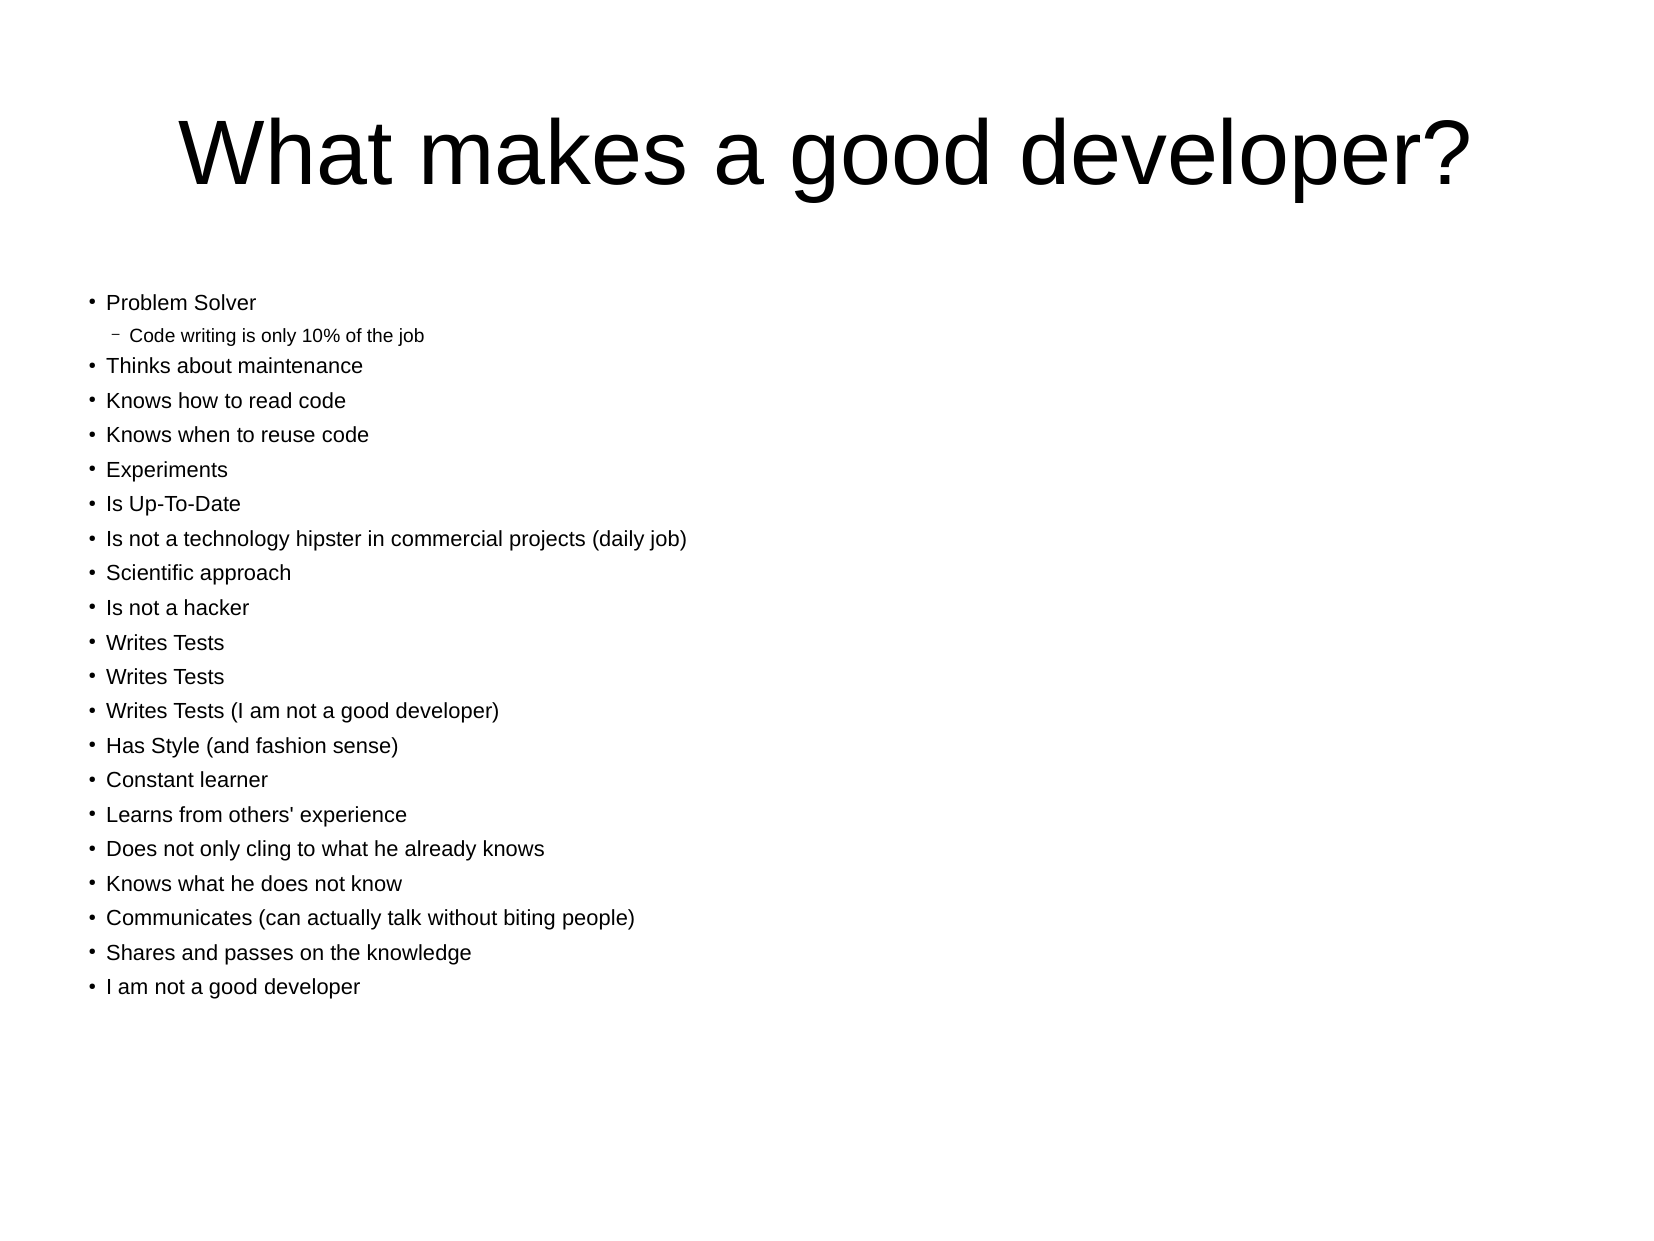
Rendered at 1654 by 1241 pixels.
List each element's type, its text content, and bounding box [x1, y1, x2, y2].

title What makes a good developer? [82, 49, 1571, 257]
list Problem Solver Code writing is only 10% of the job Thinks about maintenance Knows how to read code Knows when to reuse code Experiments Is Up-To-Date Is not a technology hipster in commercial projects (daily job) Scientific approach Is not a hacker Writes Tests Writes Tests Writes Tests (I am not a good developer) Has Style (and fashion sense) Constant learner Learns from others' experience Does not only cling to what he already knows Knows what he does not know Communicates (can actually talk without biting people) Shares and passes on the knowledge I am not a good developer [82, 290, 1571, 1010]
